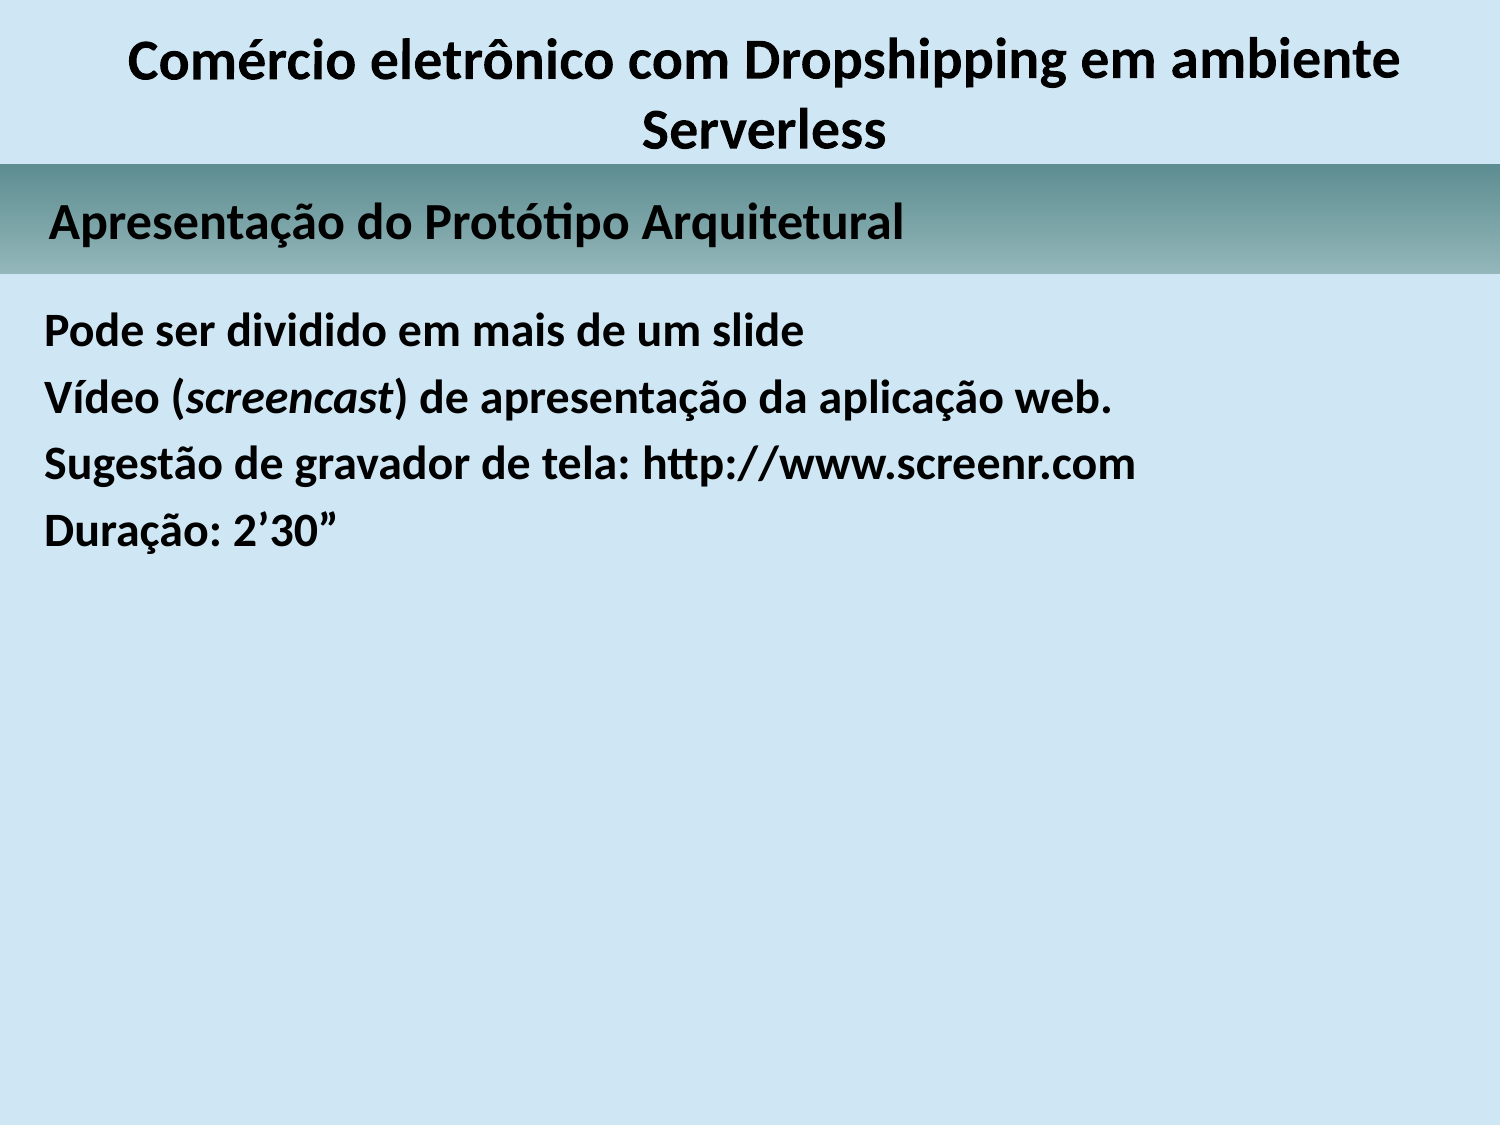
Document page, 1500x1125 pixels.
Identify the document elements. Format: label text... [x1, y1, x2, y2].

text_box Comércio eletrônico com Dropshipping em ambiente Serverless [40, 11, 1489, 169]
text_box [0, 164, 1500, 274]
text_box Pode ser dividido em mais de um slide Vídeo (screencast) de apresentação da aplicação web. Sugestão de gravador de tela: http://www.screenr.com Duração: 2’30” [29, 290, 1478, 967]
text_box Apresentação do Protótipo Arquitetural [33, 180, 1467, 258]
